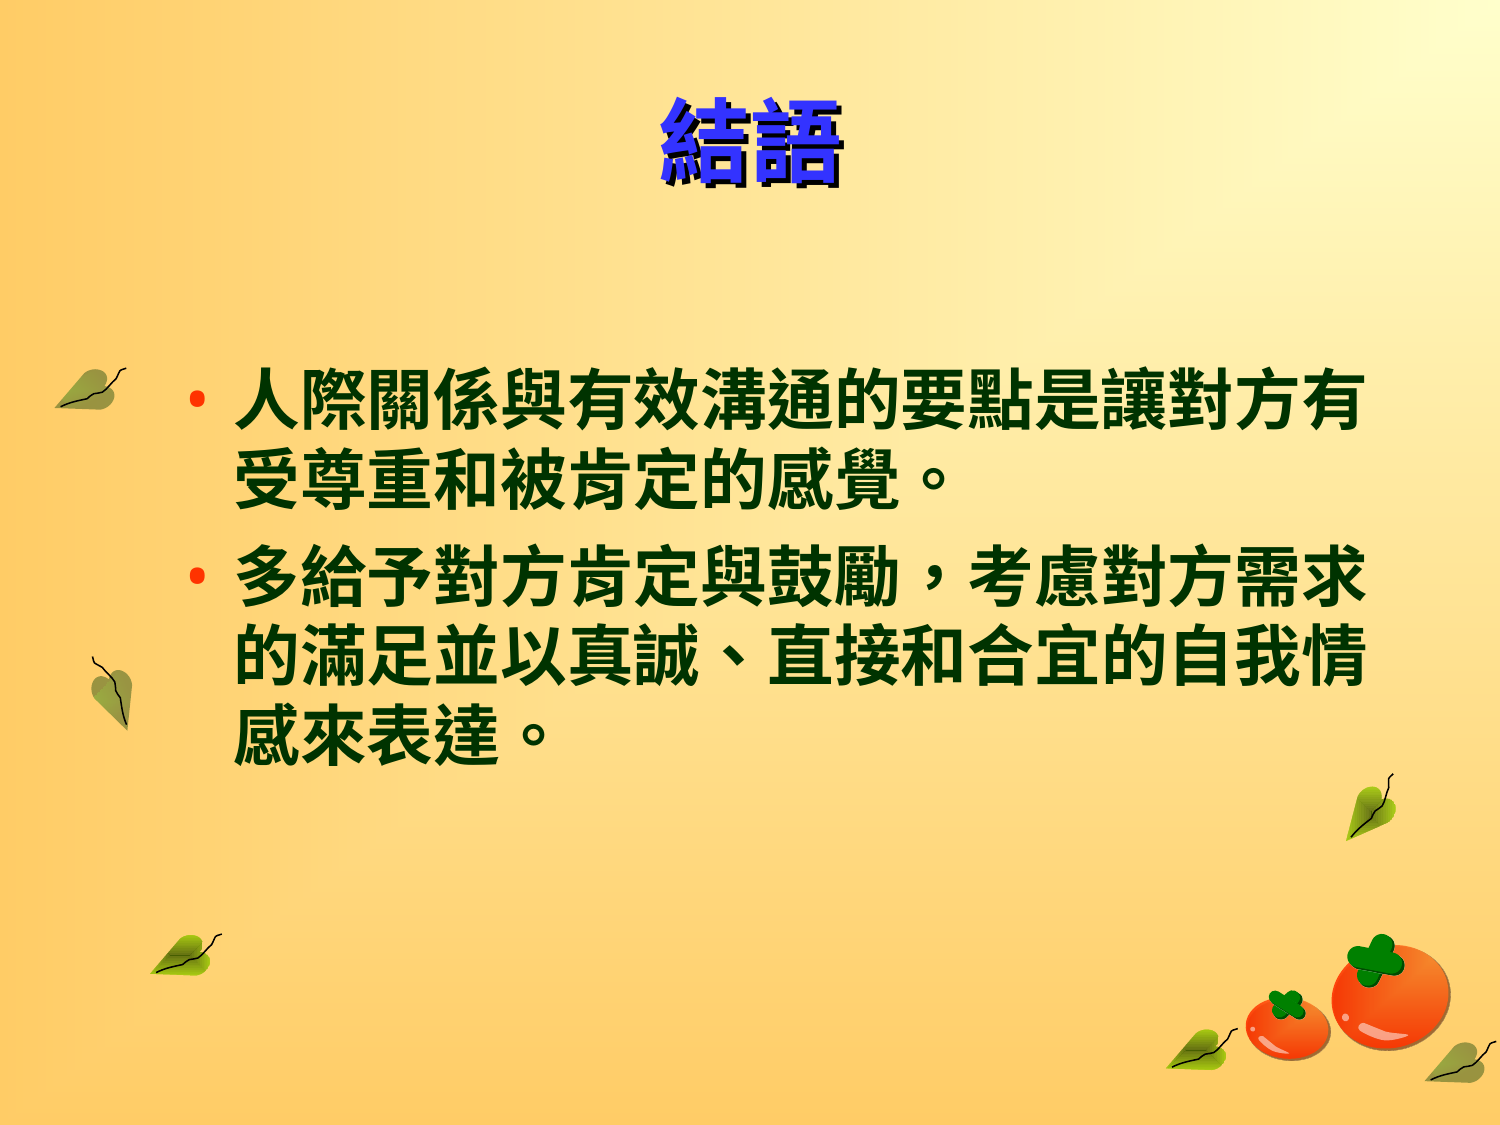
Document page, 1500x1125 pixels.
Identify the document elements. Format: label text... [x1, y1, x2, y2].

list 人際關係與有效溝通的要點是讓對方有受尊重和被肯定的感覺。 多給予對方肯定與鼓勵，考慮對方需求的滿足並以真誠、直接和合宜的自我情感來表達。 [162, 350, 1426, 863]
picture [0, 0, 1500, 1125]
title 結語 [75, 45, 1426, 233]
